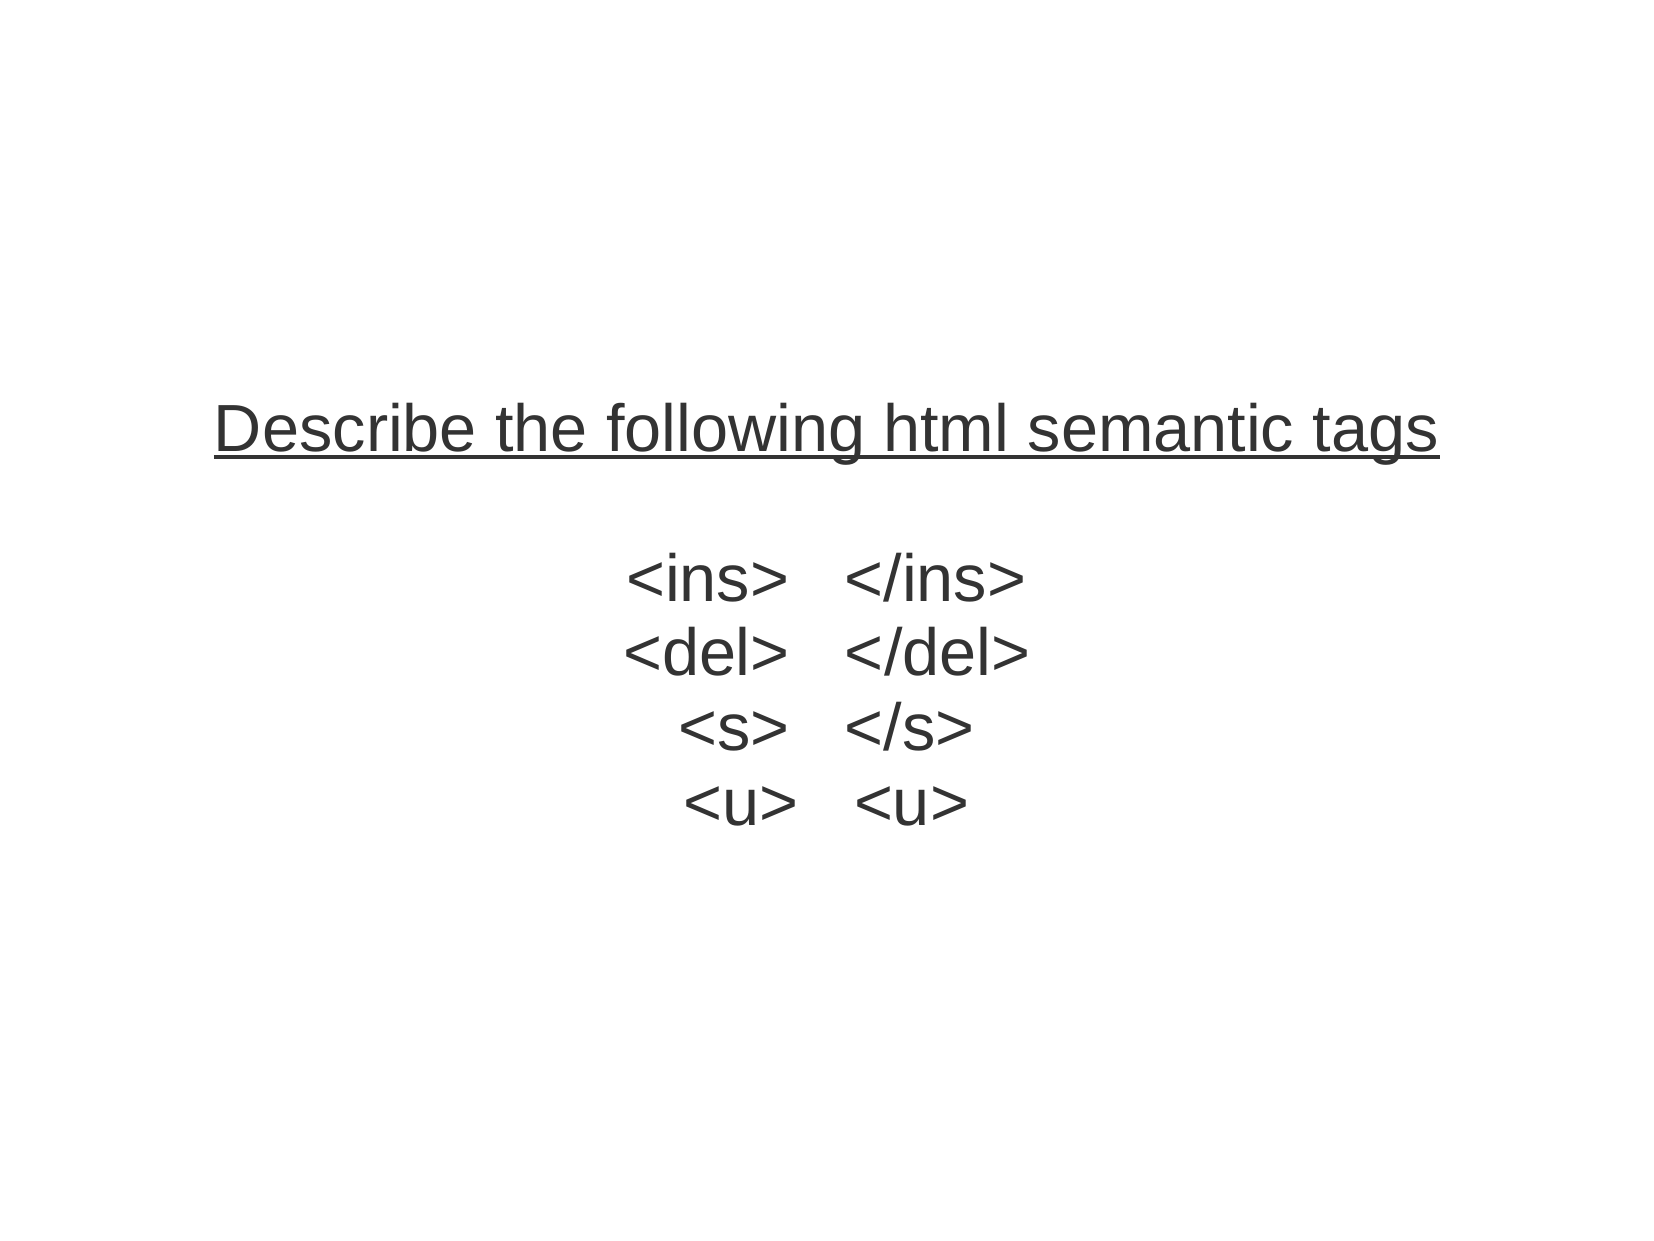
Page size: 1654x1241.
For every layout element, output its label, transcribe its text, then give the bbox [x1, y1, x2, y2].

subtitle Describe the following html semantic tags <ins> </ins> <del> </del> <s> </s> <u> <u> [82, 49, 1571, 1182]
